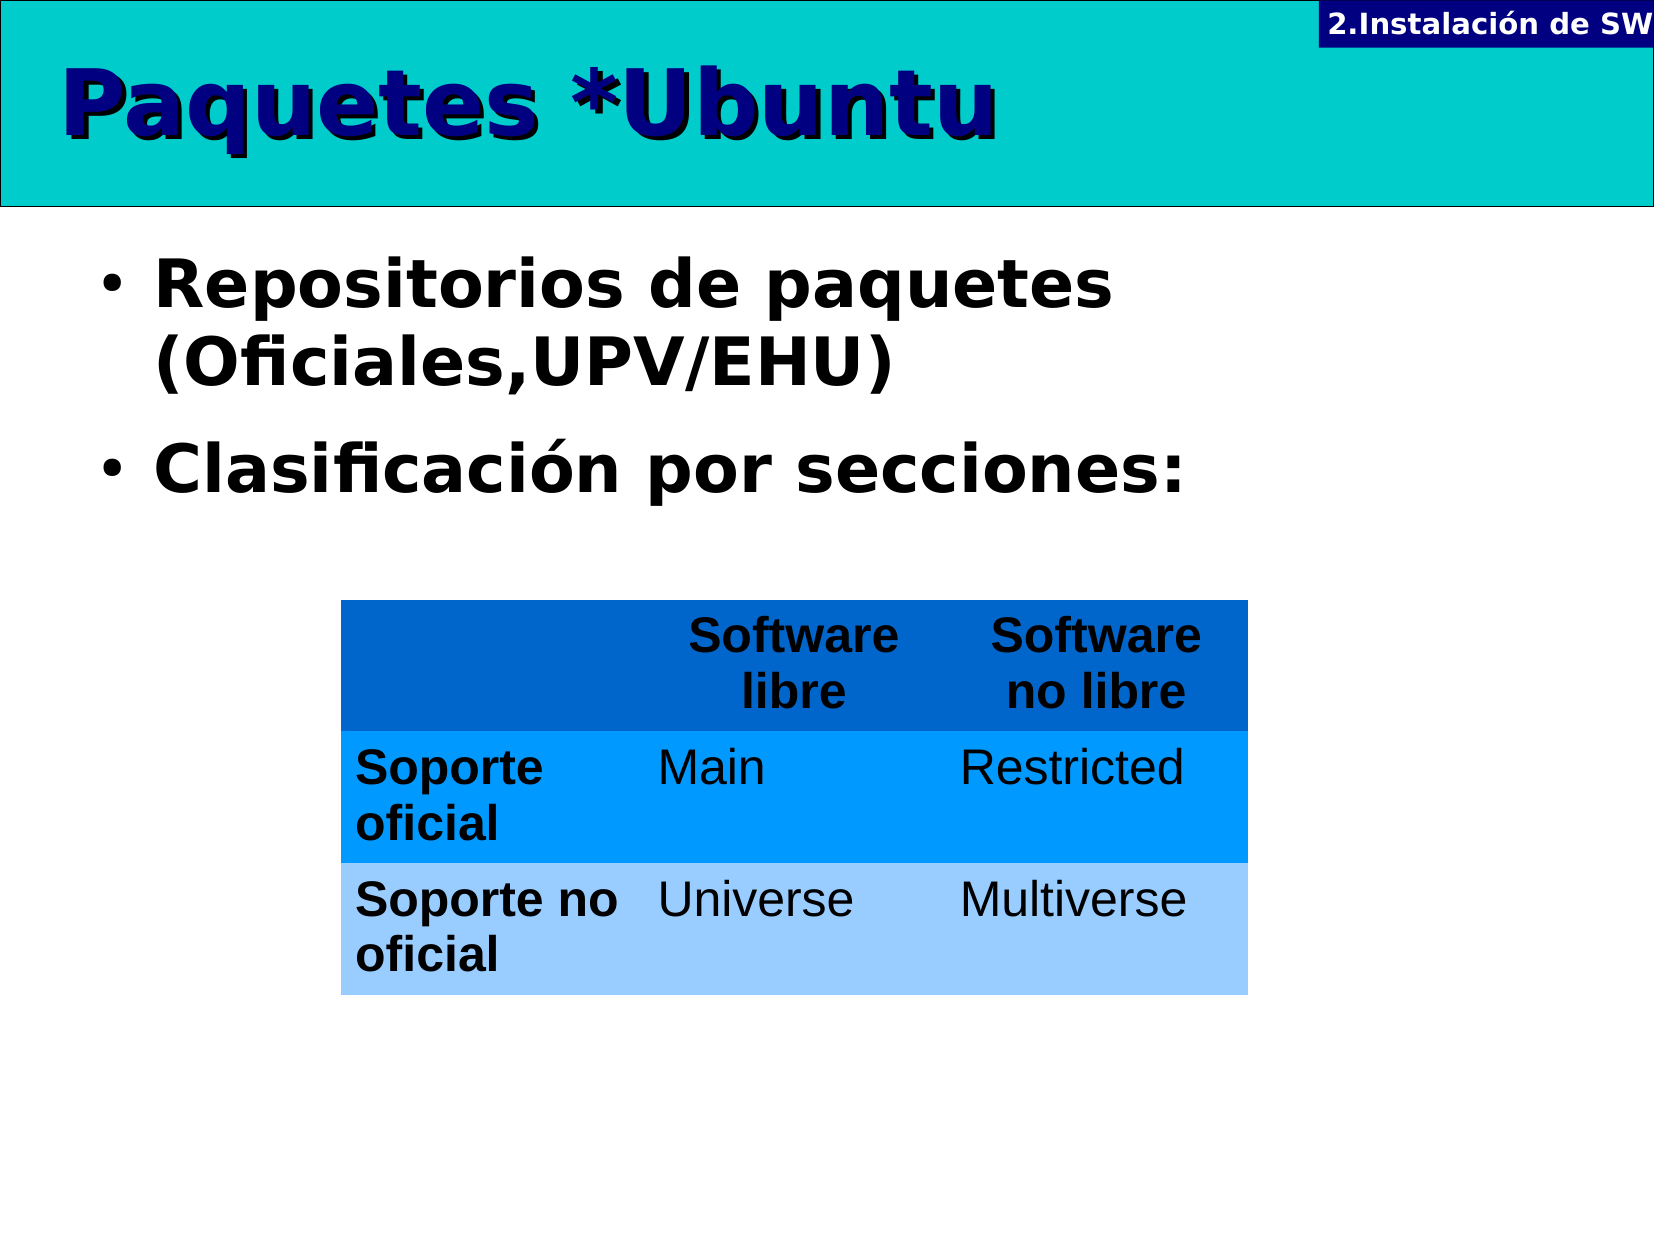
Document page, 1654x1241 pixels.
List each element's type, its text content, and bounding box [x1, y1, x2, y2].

table_cell Main [643, 731, 945, 863]
list Repositorios de paquetes (Oficiales,UPV/EHU) Clasificación por secciones: [82, 245, 1571, 1109]
table_cell Soporte no oficial [341, 863, 643, 995]
table_header Software libre [643, 600, 945, 731]
table_header Software no libre [945, 600, 1248, 731]
title Paquetes *Ubuntu [59, 14, 1654, 192]
table_cell Soporte oficial [341, 731, 643, 863]
table_cell Restricted [945, 731, 1248, 863]
table_header [341, 600, 643, 731]
table_cell Multiverse [945, 863, 1248, 995]
text_box 2.Instalación de SW [1318, 0, 1654, 48]
table_cell Universe [643, 863, 945, 995]
